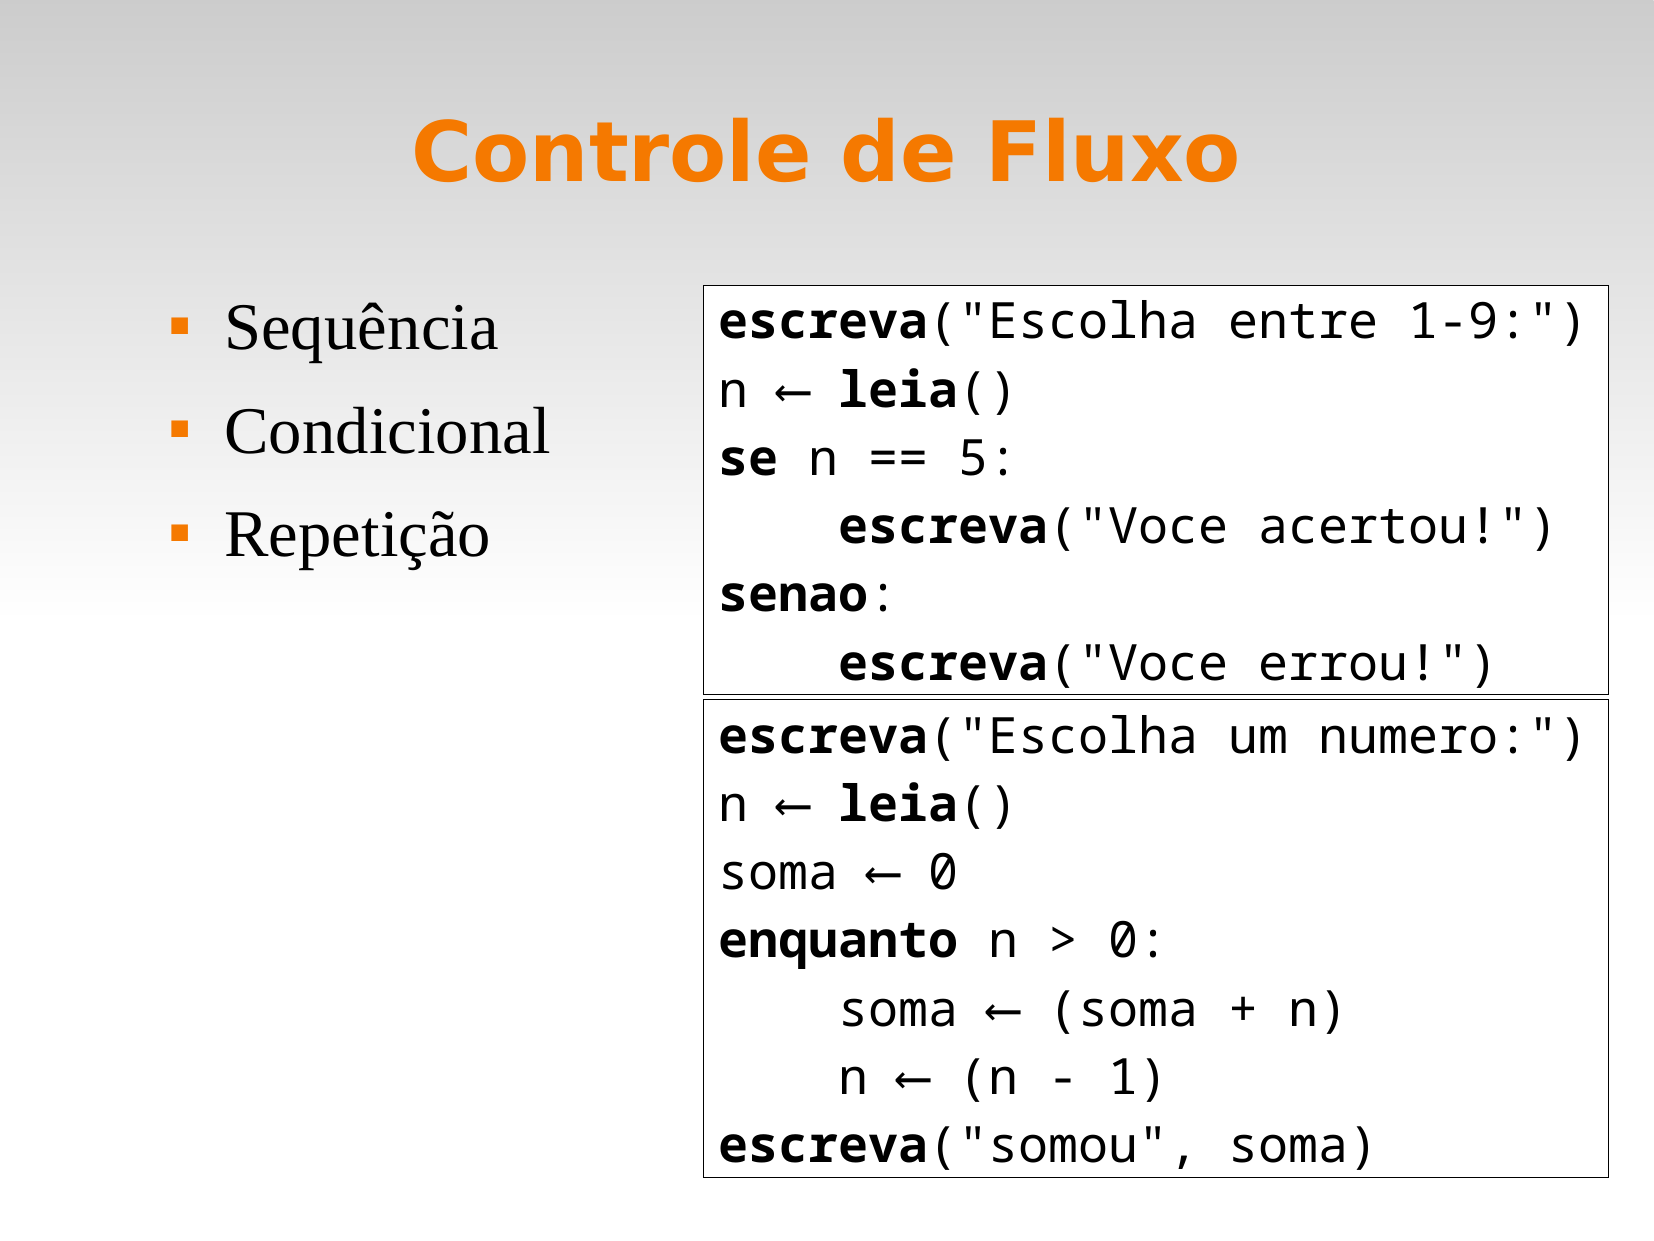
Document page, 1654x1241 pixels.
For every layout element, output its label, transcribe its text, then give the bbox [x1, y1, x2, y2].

text_box escreva("Escolha um numero:") n ⟵ leia() soma ⟵ 0 enquanto n > 0: soma ⟵ (soma + n) n ⟵ (n - 1) escreva("somou", soma) [703, 719, 1609, 1158]
list Sequência Condicional Repetição [82, 290, 1571, 1109]
text_box escreva("Escolha entre 1-9:") n ⟵ leia() se n == 5: escreva("Voce acertou!") senao: escreva("Voce errou!") [703, 310, 1609, 670]
title Controle de Fluxo [82, 49, 1571, 257]
